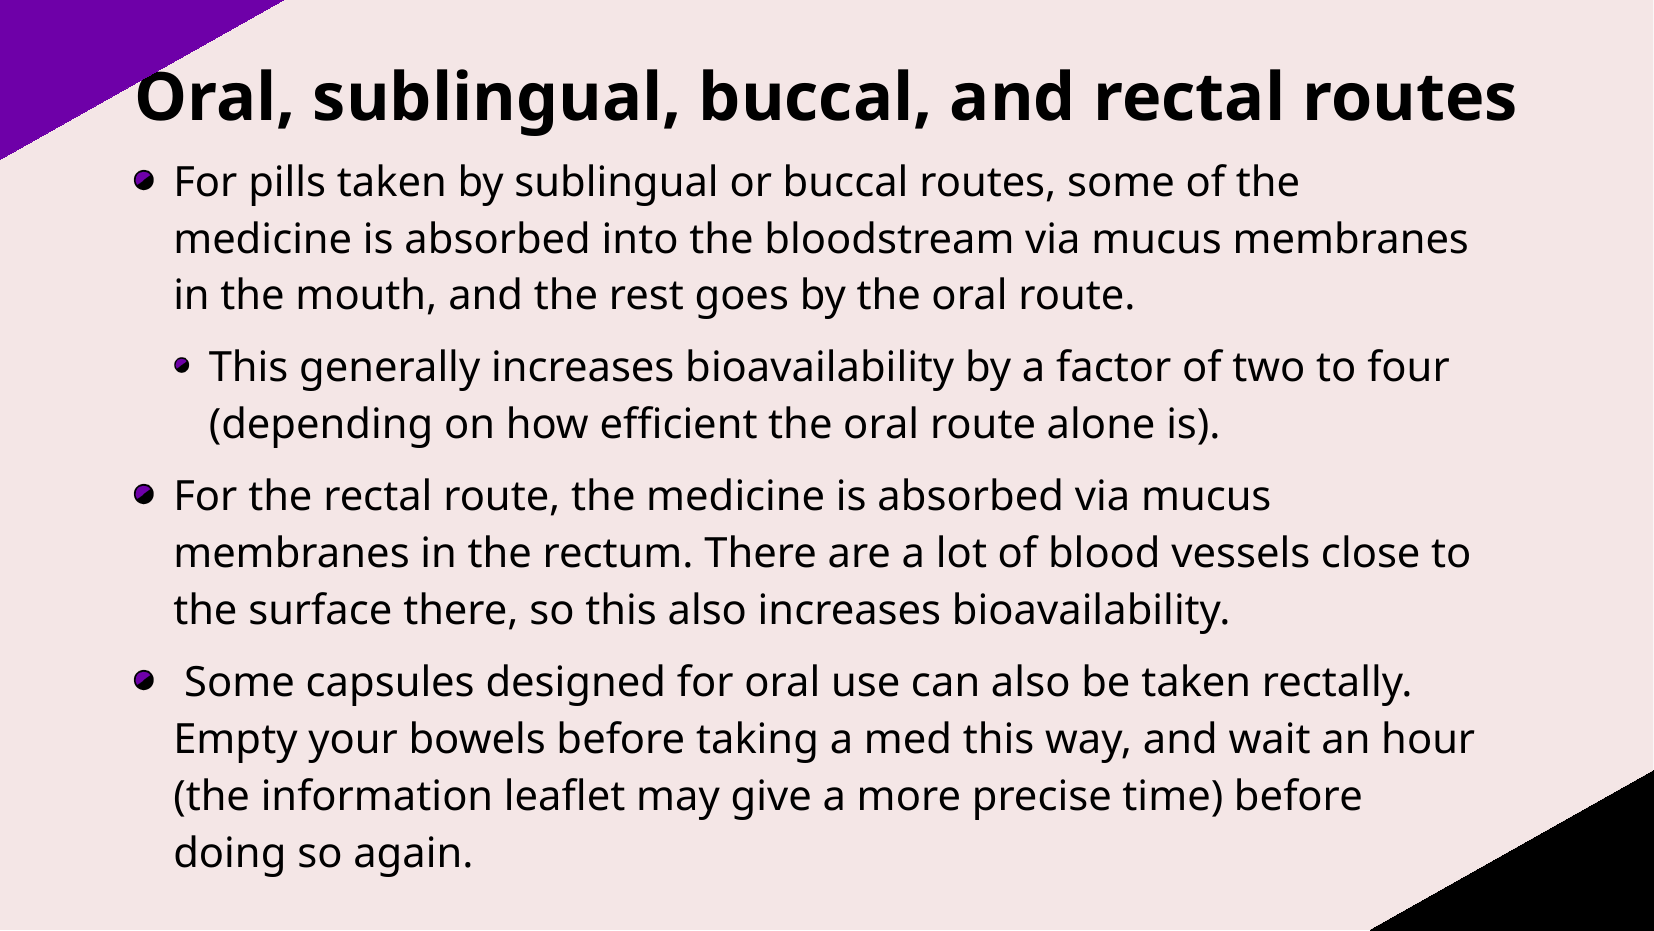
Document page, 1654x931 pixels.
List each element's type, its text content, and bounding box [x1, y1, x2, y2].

subtitle For pills taken by sublingual or buccal routes, some of the medicine is absorbed into the bloodstream via mucus membranes in the mouth, and the rest goes by the oral route. This generally increases bioavailability by a factor of two to four (depending on how efficient the oral route alone is). For the rectal route, the medicine is absorbed via mucus membranes in the rectum. There are a lot of blood vessels close to the surface there, so this also increases bioavailability. Some capsules designed for oral use can also be taken rectally. Empty your bowels before taking a med this way, and wait an hour (the information leaflet may give a more precise time) before doing so again. [132, 141, 1487, 890]
text_box [0, 0, 284, 160]
text_box [1370, 770, 1654, 931]
title Oral, sublingual, buccal, and rectal routes [82, 35, 1571, 154]
